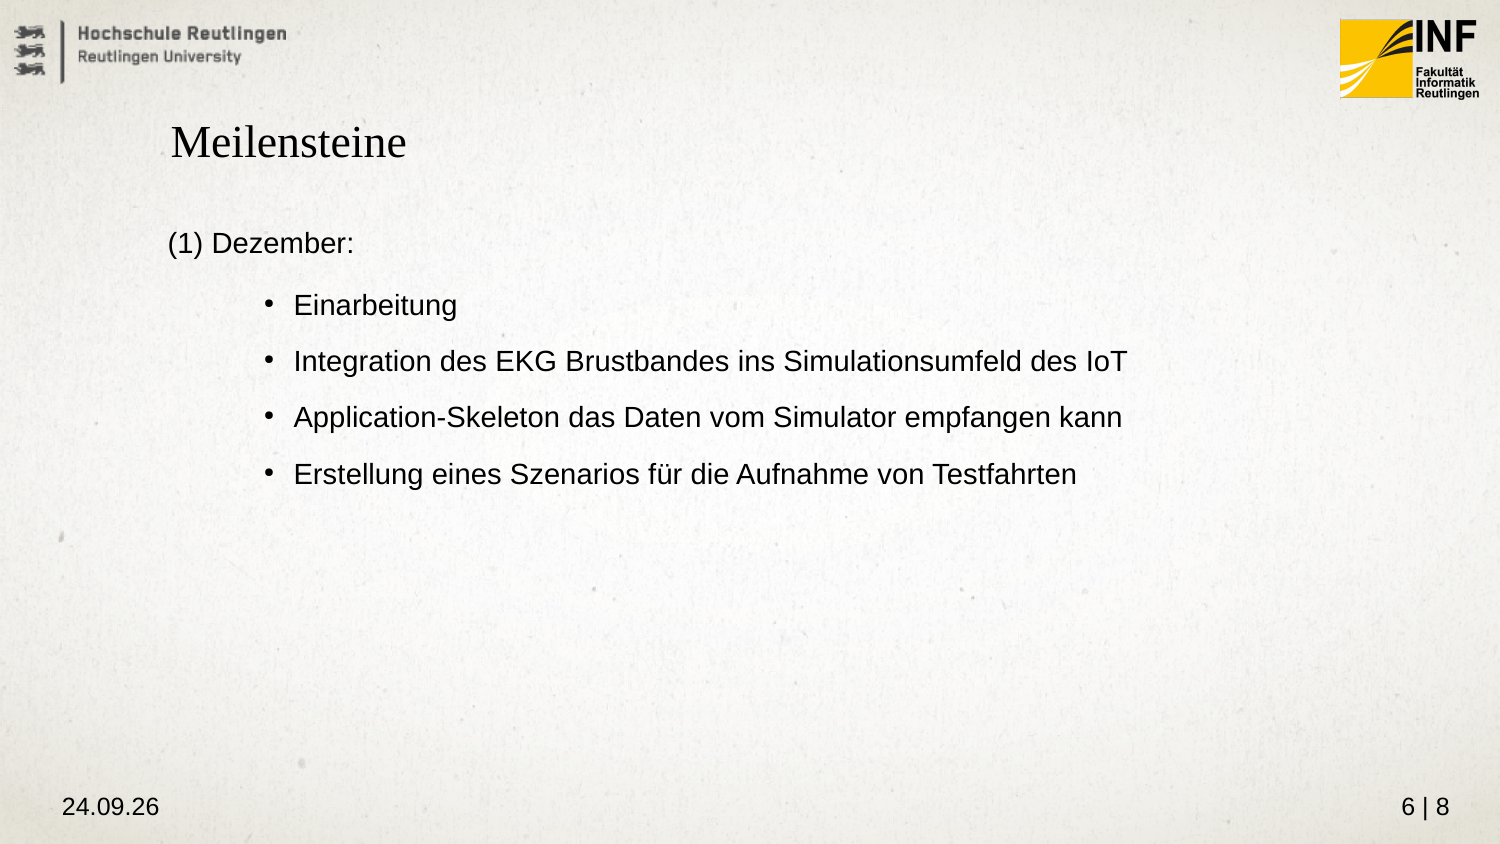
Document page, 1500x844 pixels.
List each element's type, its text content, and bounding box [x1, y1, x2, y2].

title Meilensteine [159, 99, 1340, 180]
list (1) Dezember: Einarbeitung Integration des EKG Brustbandes ins Simulationsumfeld des IoT Application-Skeleton das Daten vom Simulator empfangen kann Erstellung eines Szenarios für die Aufnahme von Testfahrten [159, 225, 1340, 730]
picture [0, 0, 1500, 844]
